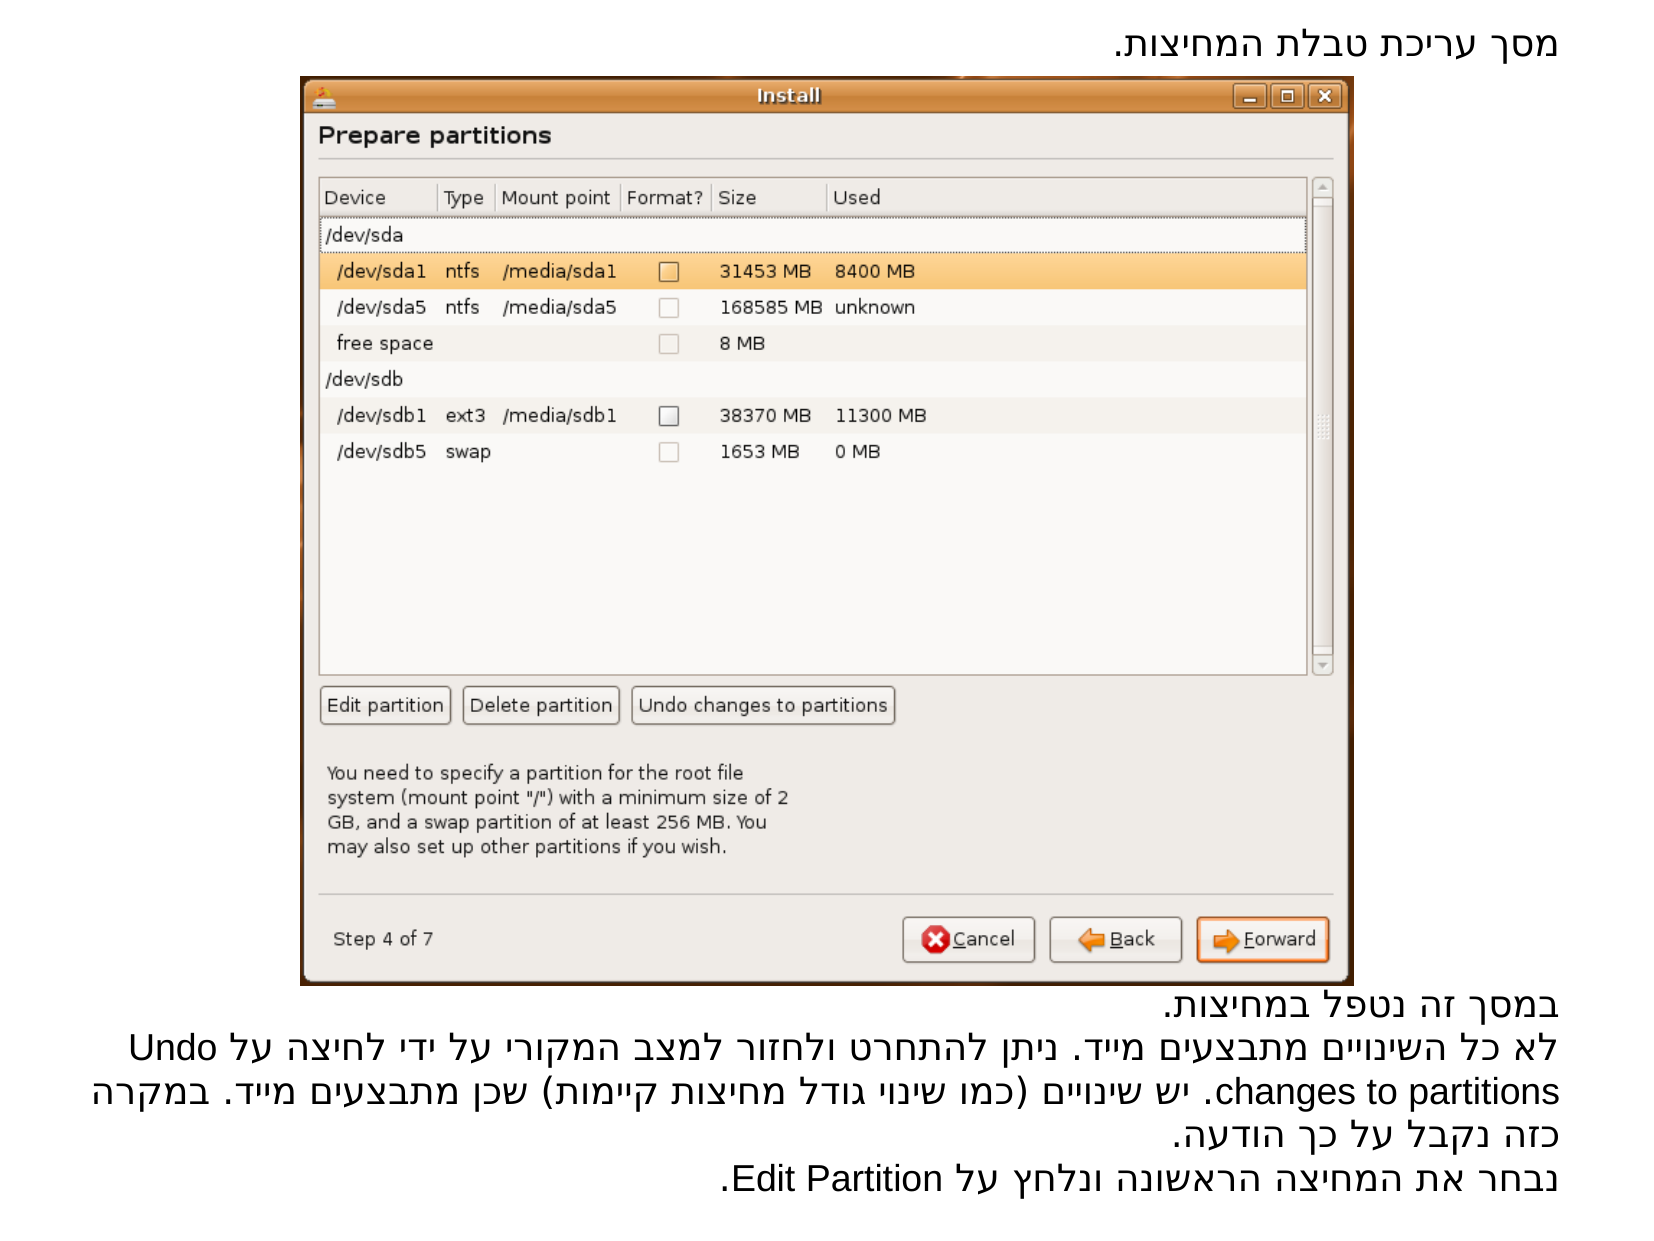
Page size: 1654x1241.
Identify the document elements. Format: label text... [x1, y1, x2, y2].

text_box במסך זה נטפל במחיצות. לא כל השינויים מתבצעים מייד. ניתן להתחרט ולחזור למצב המקורי על ידי לחיצה על Undo changes to partitions. יש שינויים (כמו שינוי גודל מחיצות קיימות) שכן מתבצעים מייד. במקרה כזה נקבל על כך הודעה. נבחר את המחיצה הראשונה ונלחץ על Edit Partition. [75, 975, 1576, 1219]
text_box מסך עריכת טבלת המחיצות. [225, 14, 1576, 76]
picture [300, 76, 1354, 986]
